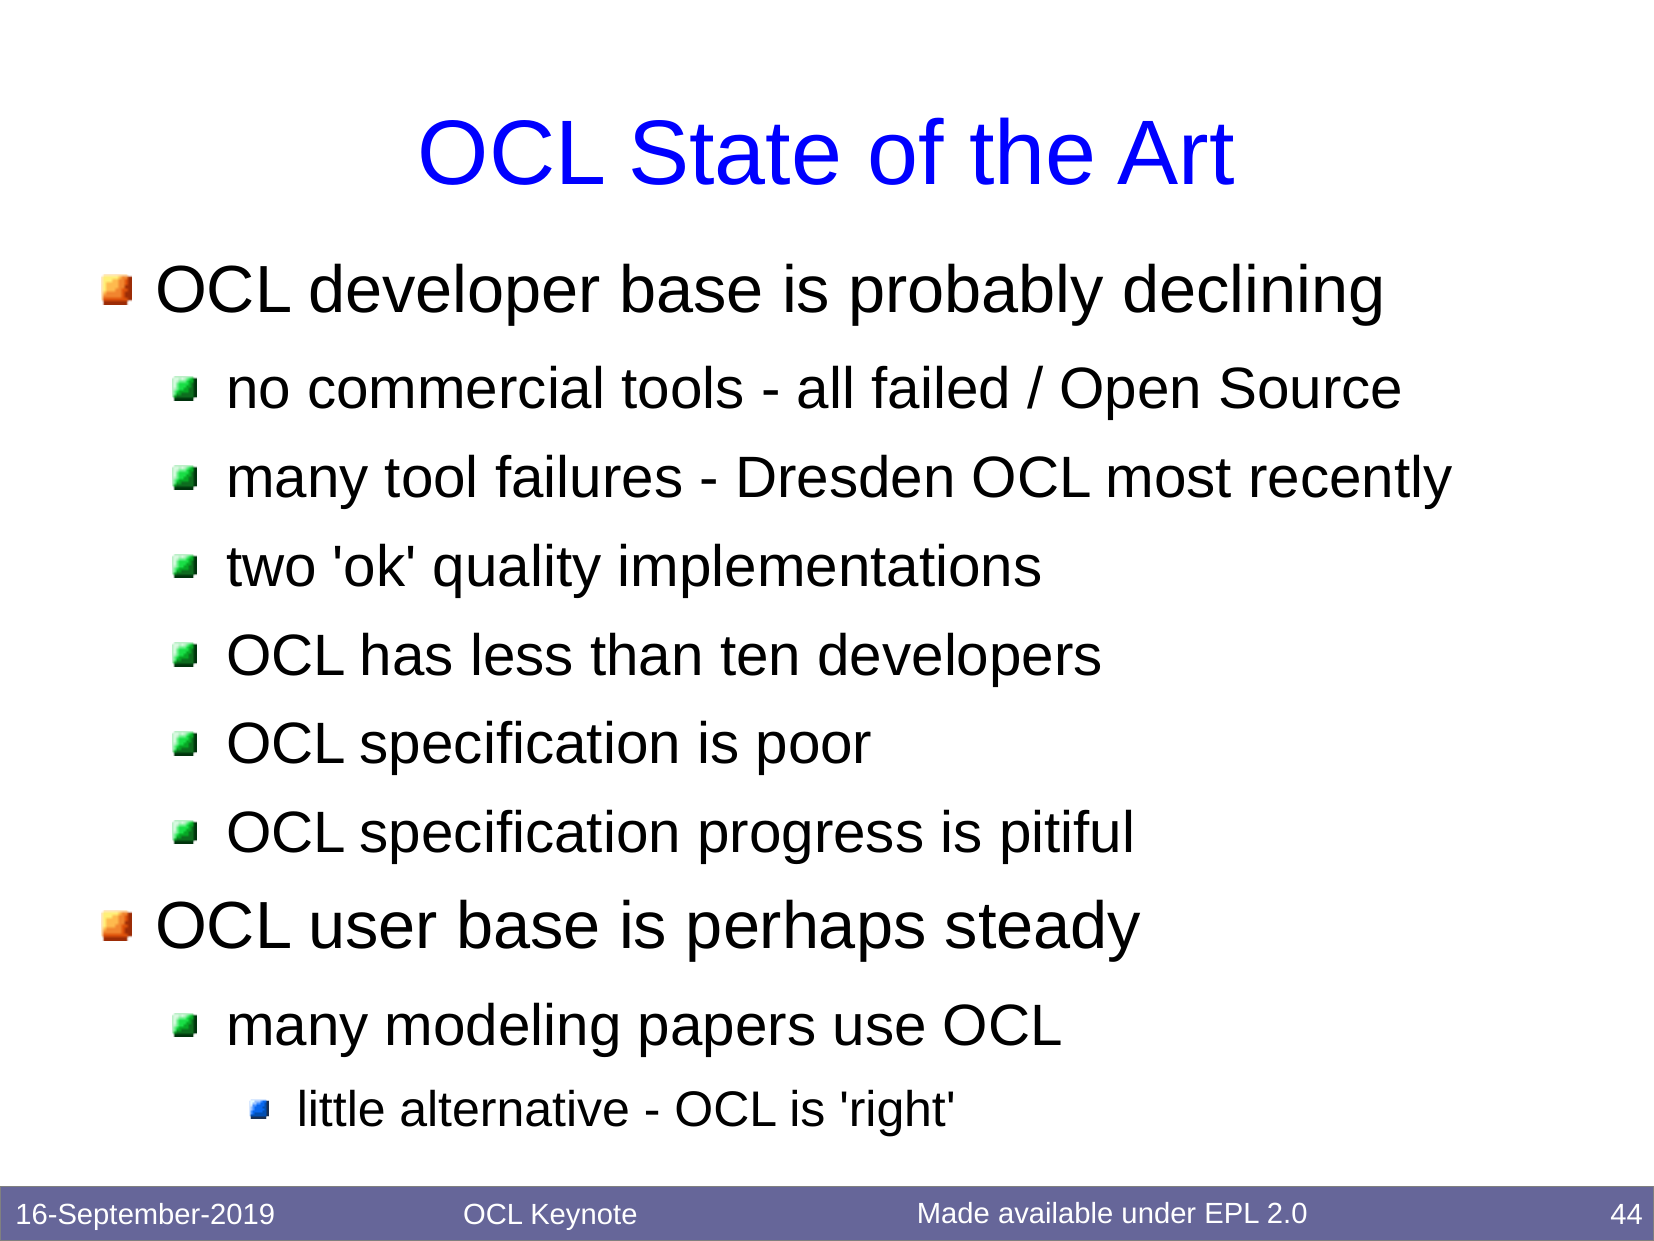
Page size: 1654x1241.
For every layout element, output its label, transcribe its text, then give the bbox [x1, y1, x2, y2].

title OCL State of the Art [82, 49, 1571, 257]
list OCL developer base is probably declining no commercial tools - all failed / Open Source many tool failures - Dresden OCL most recently two 'ok' quality implementations OCL has less than ten developers OCL specification is poor OCL specification progress is pitiful OCL user base is perhaps steady many modeling papers use OCL little alternative - OCL is 'right' [84, 251, 1573, 1147]
